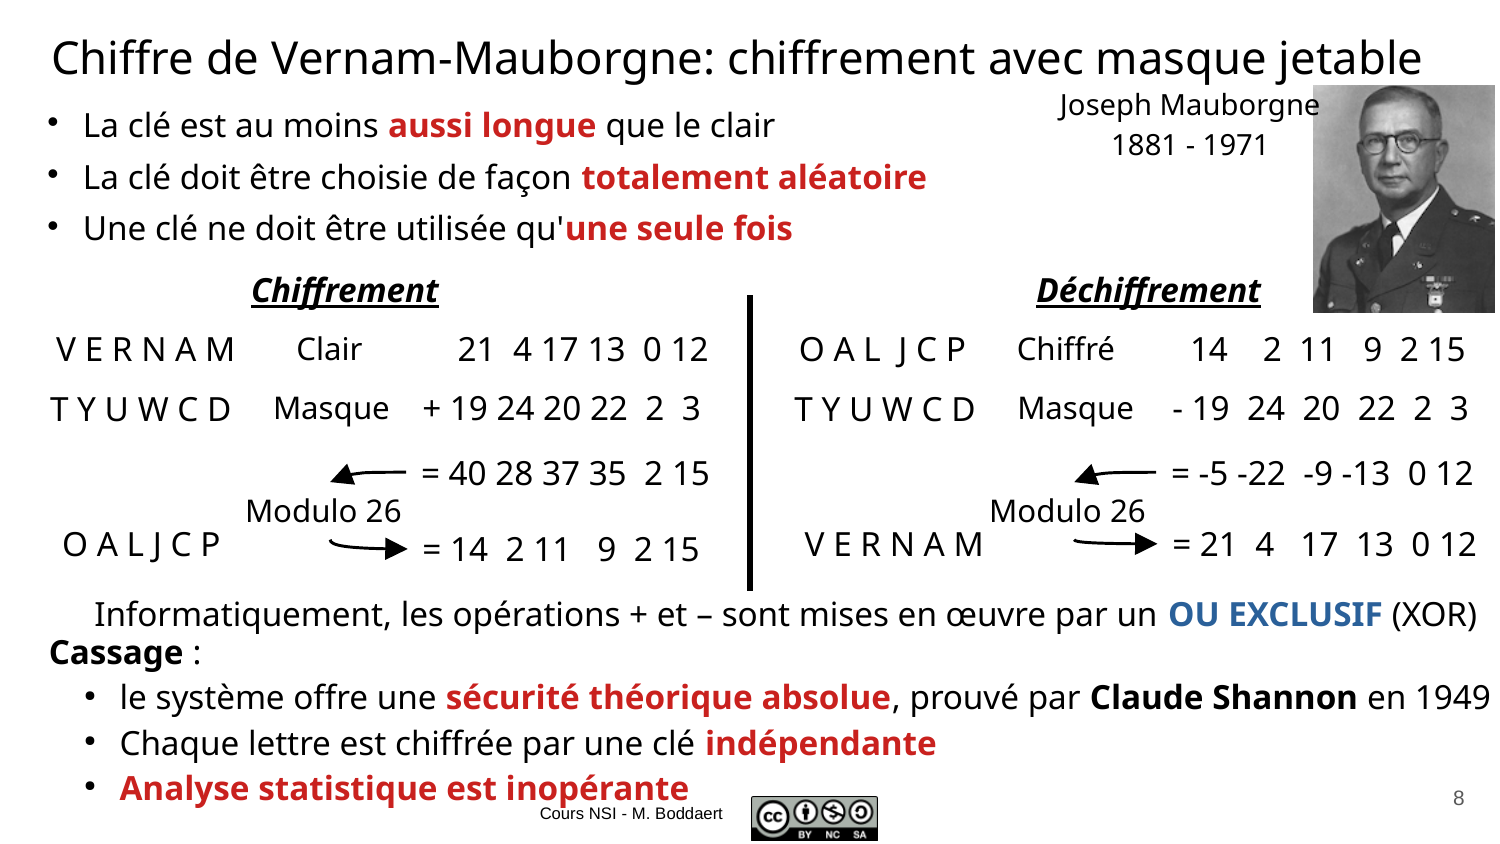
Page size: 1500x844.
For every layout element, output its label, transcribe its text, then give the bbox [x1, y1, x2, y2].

text_box = 14 2 11 9 2 15 [407, 518, 747, 573]
slide_number <numéro> [1389, 764, 1480, 830]
text_box 21 4 17 13 0 12 [442, 318, 718, 373]
text_box Masque [1002, 378, 1163, 430]
picture [751, 798, 878, 841]
text_box Modulo 26 [230, 482, 430, 534]
text_box O A L J C P [783, 318, 982, 373]
text_box Clair [281, 319, 378, 371]
text_box Joseph Mauborgne 1881 - 1971 [1045, 82, 1316, 166]
text_box Chiffré [1002, 319, 1129, 371]
text_box Chiffrement [236, 259, 454, 314]
text_box + 19 24 20 22 2 3 [407, 377, 710, 431]
text_box = 21 4 17 13 0 12 [1157, 513, 1500, 573]
text_box = 40 28 37 35 2 15 [406, 442, 747, 496]
text_box Masque [258, 378, 419, 430]
text_box 14 2 11 9 2 15 [1175, 318, 1500, 372]
text_box O A L J C P [47, 513, 236, 568]
text_box Déchiffrement [1021, 259, 1275, 314]
text_box Informatiquement, les opérations + et – sont mises en œuvre par un OU EXCLUSIF (XOR) [79, 583, 1433, 638]
text_box V E R N A M [789, 513, 987, 568]
text_box T Y U W C D [35, 378, 242, 432]
text_box T Y U W C D [779, 378, 986, 432]
text_box La clé est au moins aussi longue que le clair La clé doit être choisie de façon totalement aléatoire Une clé ne doit être utilisée qu'une seule fois [32, 96, 1313, 296]
text_box V E R N A M [41, 318, 248, 373]
picture [1313, 85, 1495, 313]
text_box Modulo 26 [974, 482, 1175, 534]
text_box - 19 24 20 22 2 3 [1157, 377, 1500, 431]
text_box = -5 -22 -9 -13 0 12 [1156, 442, 1500, 496]
title Chiffre de Vernam-Mauborgne: chiffrement avec masque jetable [51, 13, 1449, 96]
text_box Cassage : le système offre une sécurité théorique absolue, prouvé par Claude Shannon en 1949 Chaque lettre est chiffrée par une clé indépendante Analyse statistique est inopérante [33, 621, 1438, 798]
